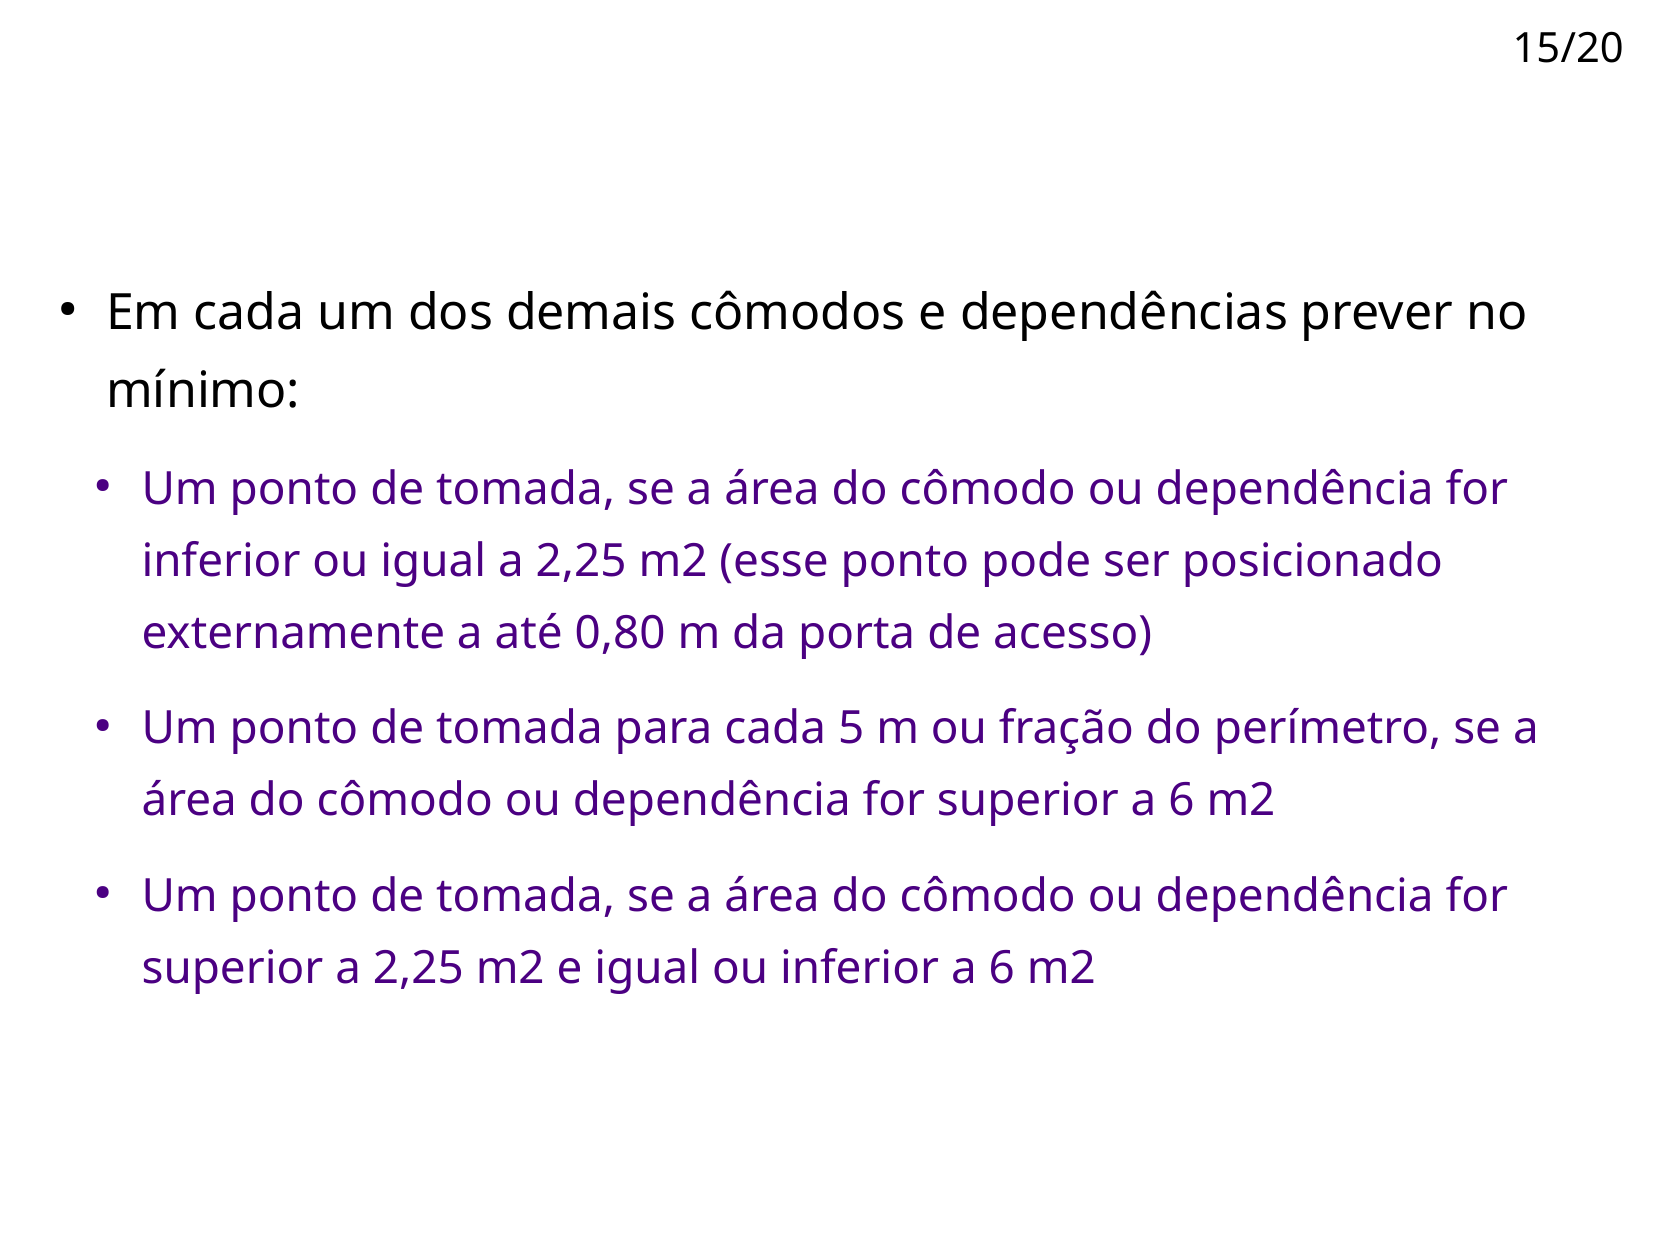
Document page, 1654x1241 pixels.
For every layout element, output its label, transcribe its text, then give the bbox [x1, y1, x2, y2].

list Em cada um dos demais cômodos e dependências prever no mínimo: Um ponto de tomada, se a área do cômodo ou dependência for inferior ou igual a 2,25 m2 (esse ponto pode ser posicionado externamente a até 0,80 m da porta de acesso) Um ponto de tomada para cada 5 m ou fração do perímetro, se a área do cômodo ou dependência for superior a 6 m2 Um ponto de tomada, se a área do cômodo ou dependência for superior a 2,25 m2 e igual ou inferior a 6 m2 [59, 265, 1625, 1211]
